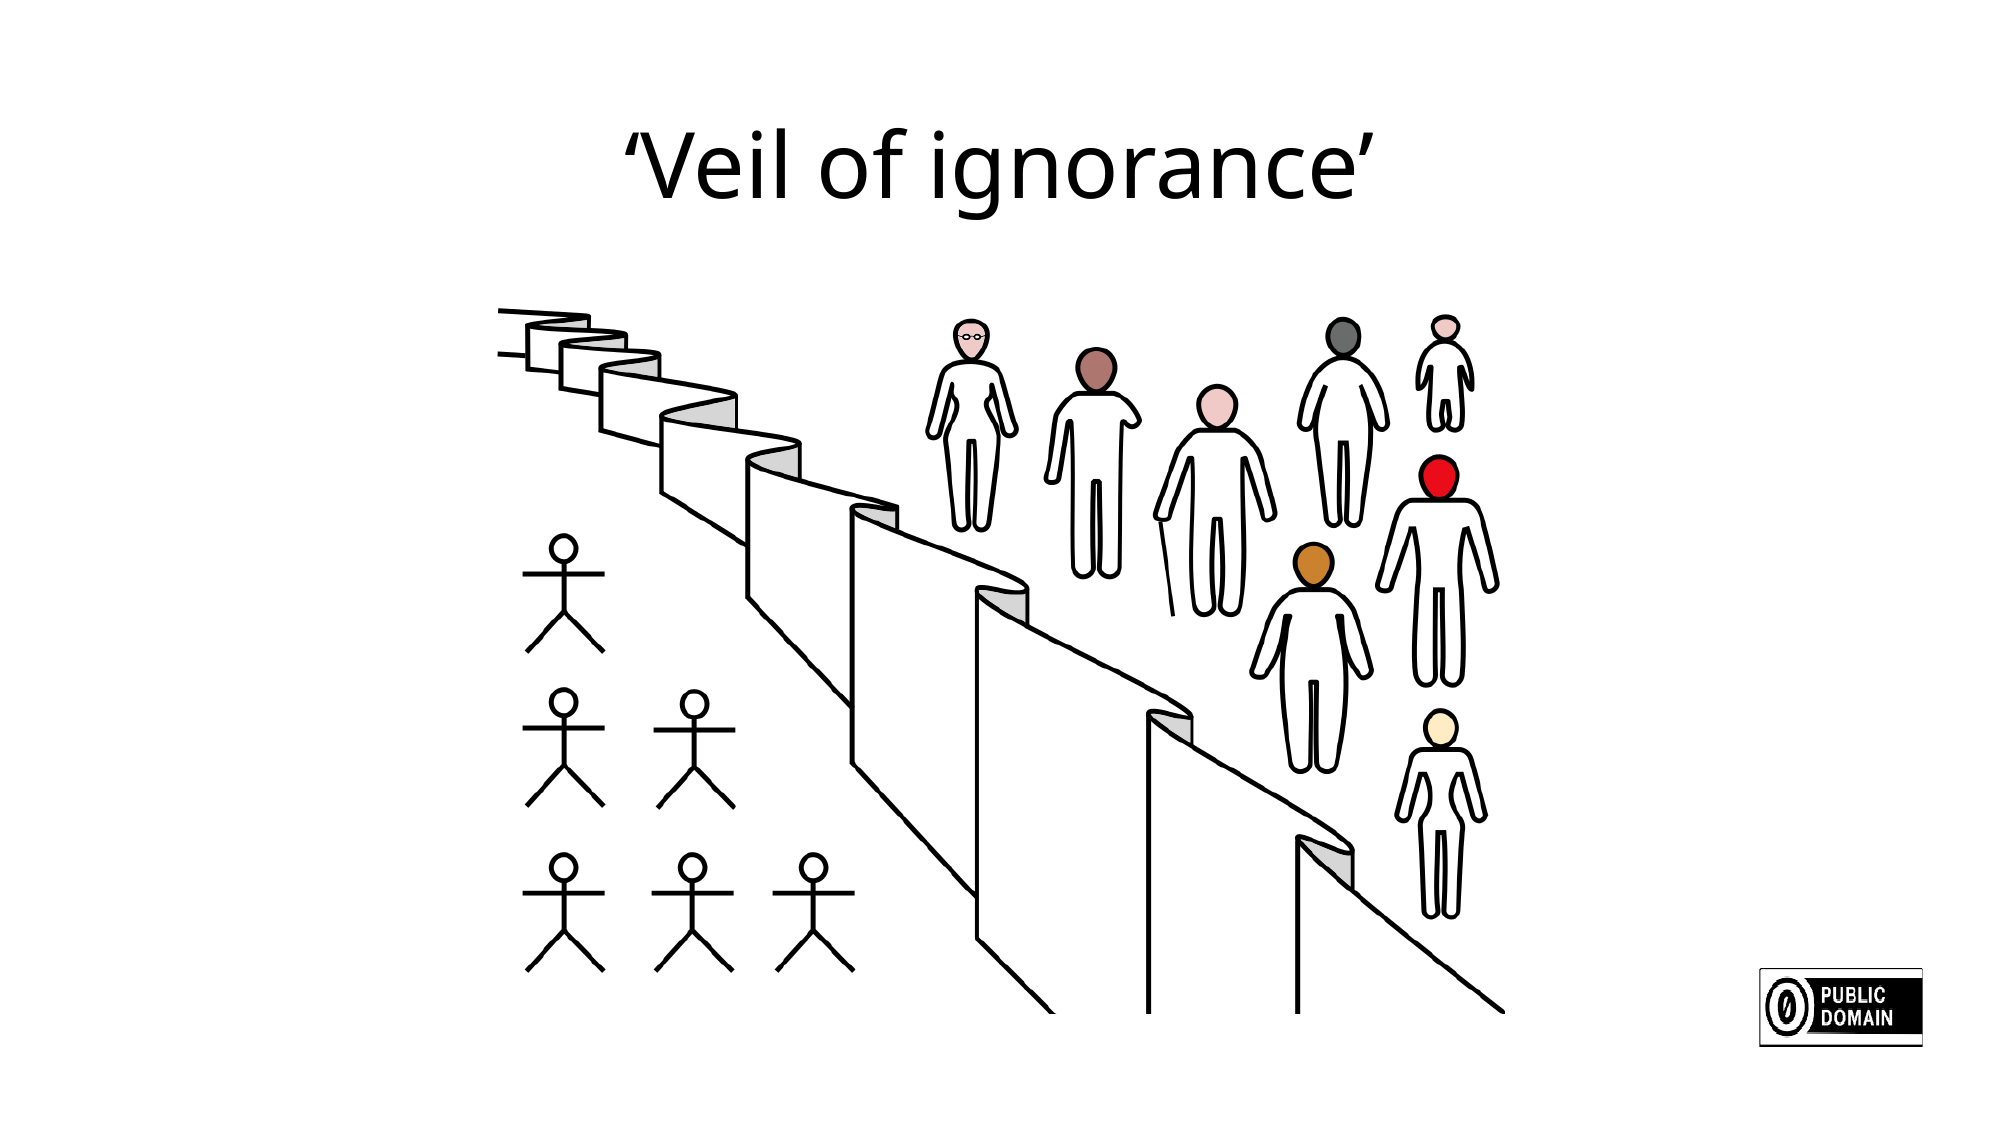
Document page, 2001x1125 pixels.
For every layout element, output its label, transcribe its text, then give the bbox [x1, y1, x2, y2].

title ‘Veil of ignorance’ [137, 59, 1863, 278]
text_box [1759, 969, 1923, 1047]
picture [495, 299, 1505, 1014]
